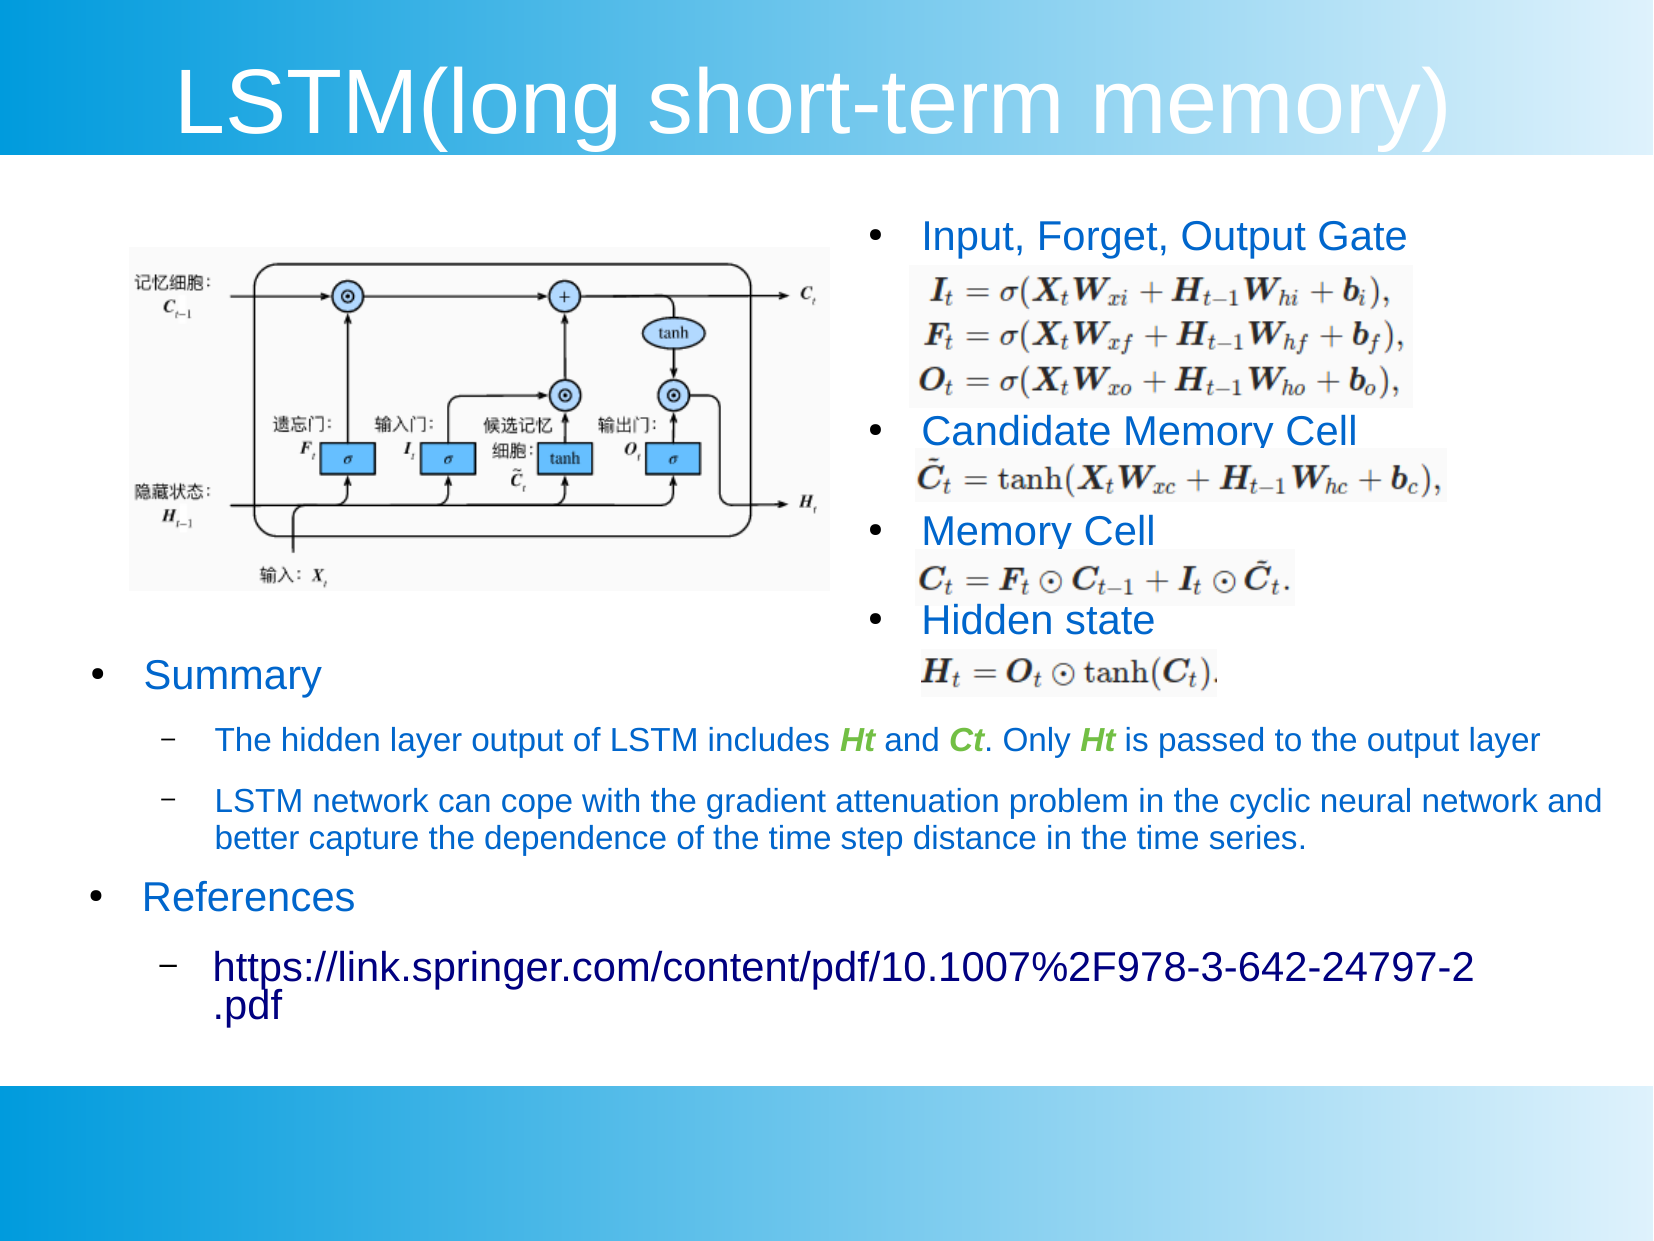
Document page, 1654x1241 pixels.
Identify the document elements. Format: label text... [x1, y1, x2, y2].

list Summary The hidden layer output of LSTM includes Ht and Ct. Only Ht is passed to the output layer LSTM network can cope with the gradient attenuation problem in the cyclic neural network and better capture the dependence of the time step distance in the time series. [72, 651, 1619, 711]
title LSTM(long short-term memory) [82, 49, 1571, 155]
list Memory Cell [850, 507, 1441, 567]
picture [129, 247, 830, 591]
list Input, Forget, Output Gate [850, 212, 1441, 272]
picture [909, 265, 1413, 408]
list Hidden state [850, 596, 1441, 656]
list Candidate Memory Cell [850, 407, 1441, 467]
picture [915, 448, 1447, 502]
picture [921, 649, 1217, 697]
list References https://link.springer.com/content/pdf/10.1007%2F978-3-642-24797-2.pdf [70, 874, 1477, 934]
picture [915, 549, 1295, 596]
